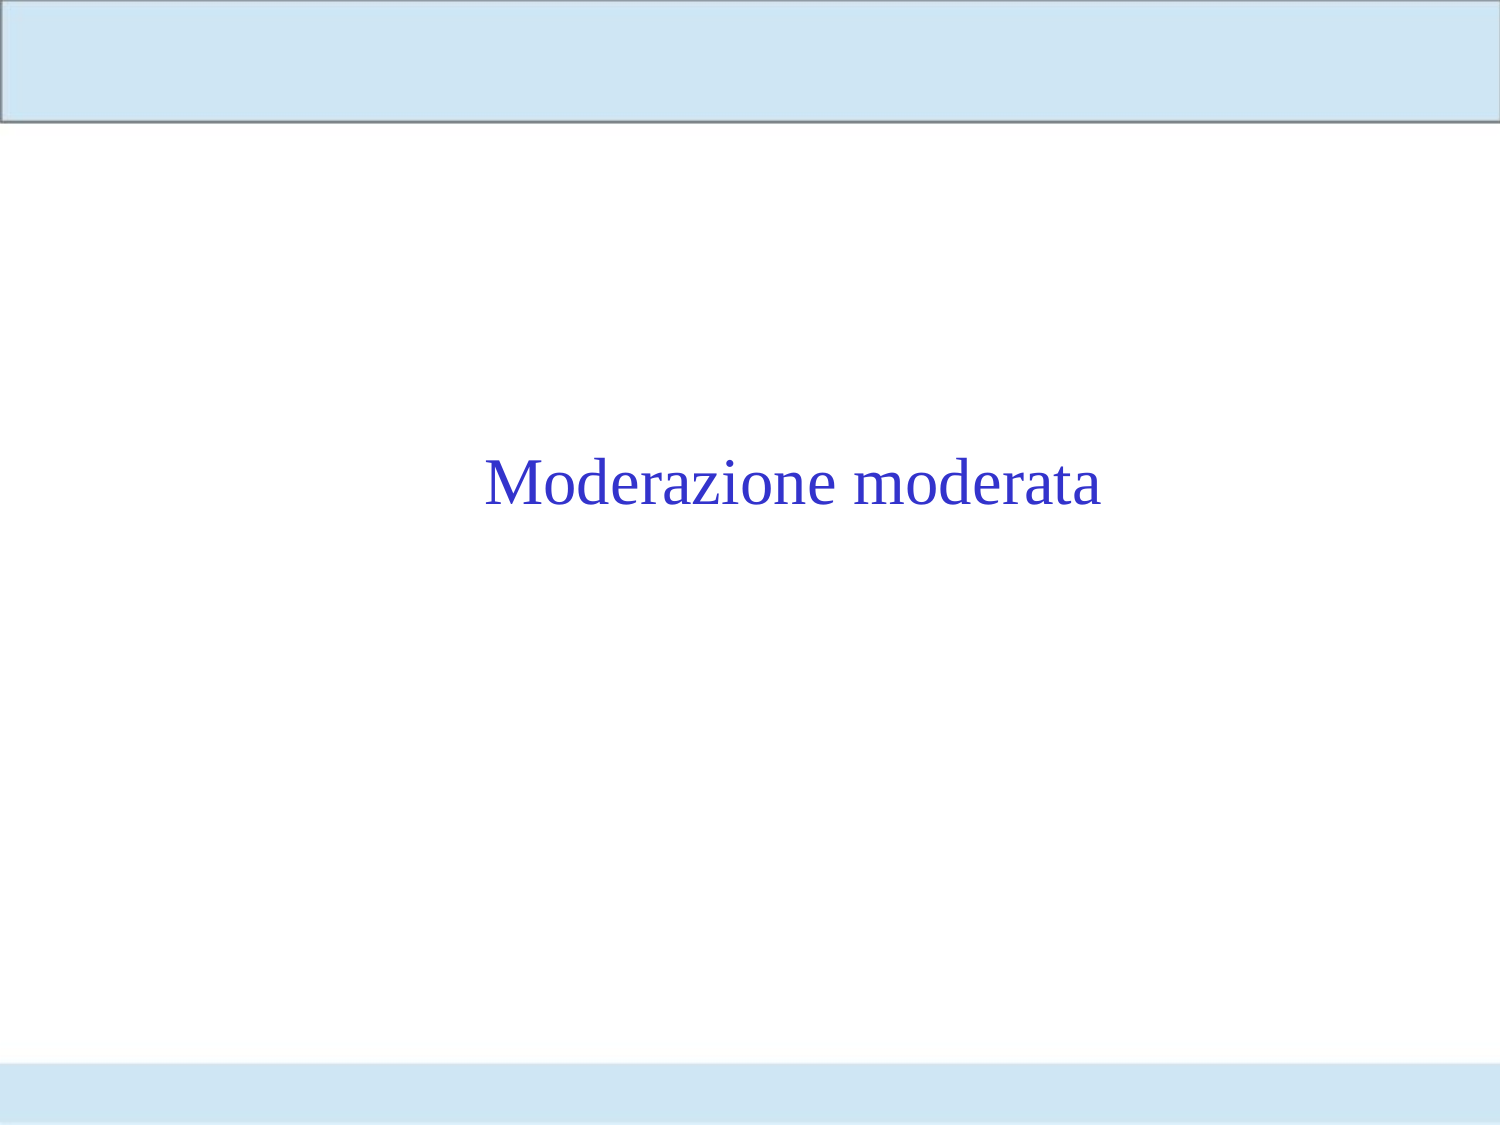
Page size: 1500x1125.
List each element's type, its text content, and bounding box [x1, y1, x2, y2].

title Moderazione moderata [262, 429, 1326, 526]
picture [0, 0, 1500, 1125]
